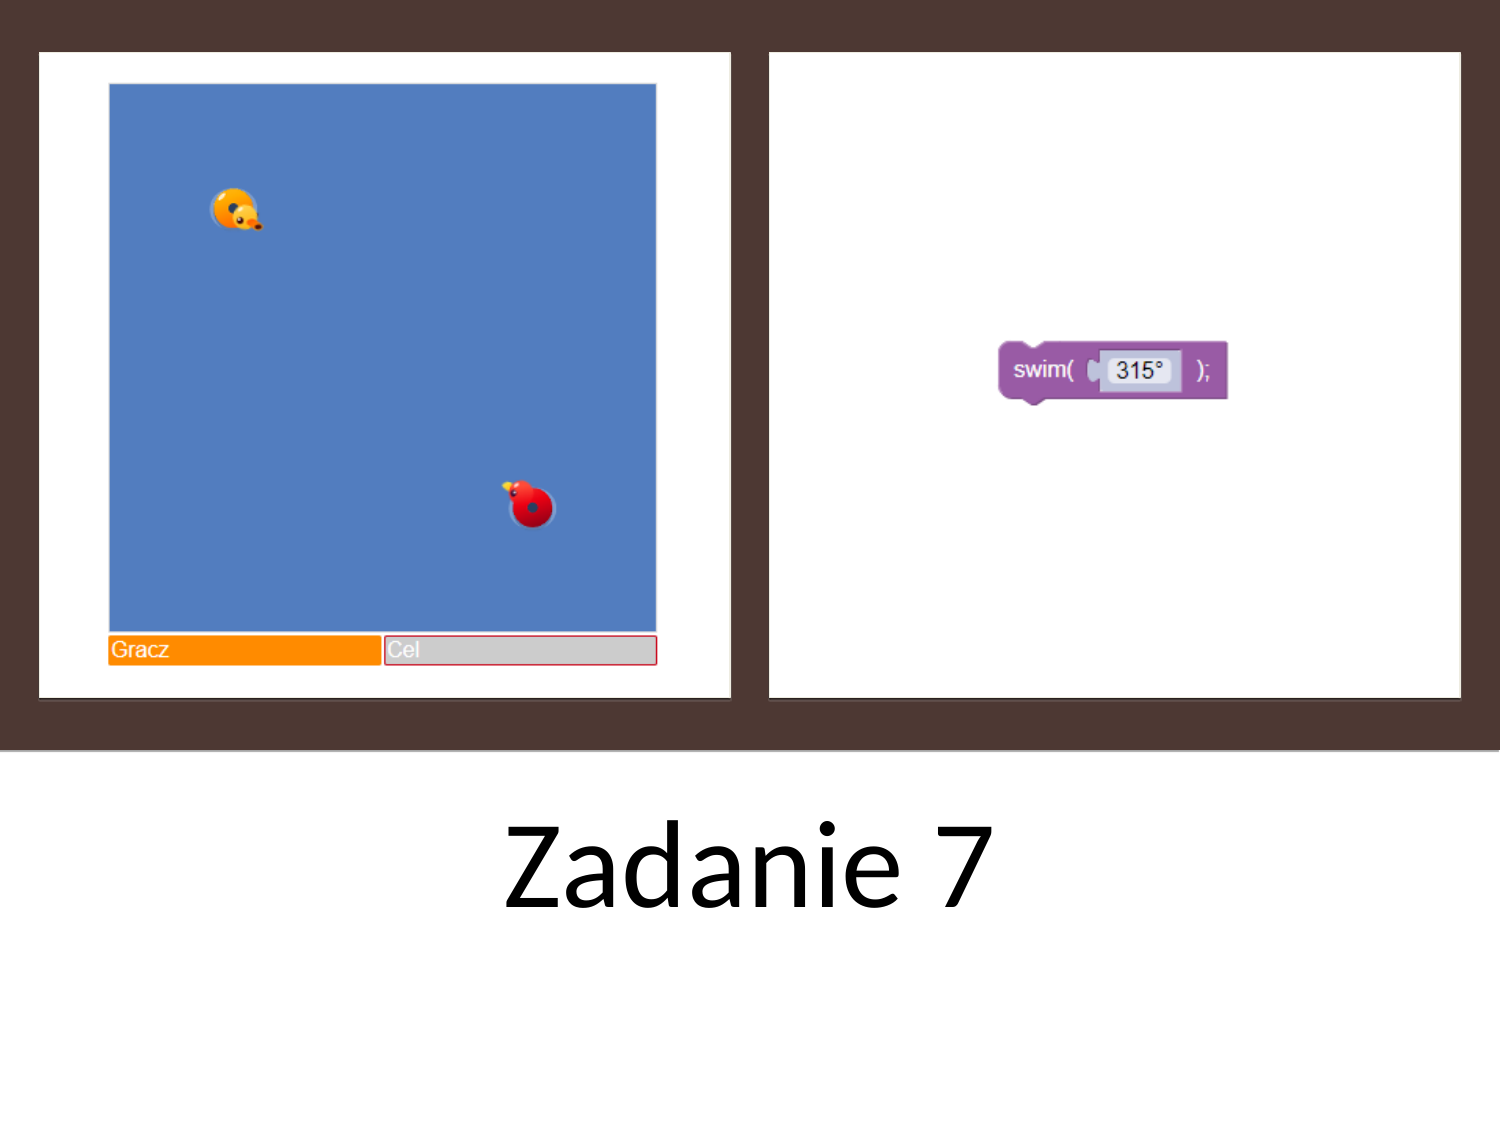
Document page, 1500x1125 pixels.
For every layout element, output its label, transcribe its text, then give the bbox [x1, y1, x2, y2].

picture [989, 327, 1241, 423]
picture [103, 72, 667, 678]
title Zadanie 7 [187, 761, 1313, 942]
text_box [0, 0, 1500, 750]
